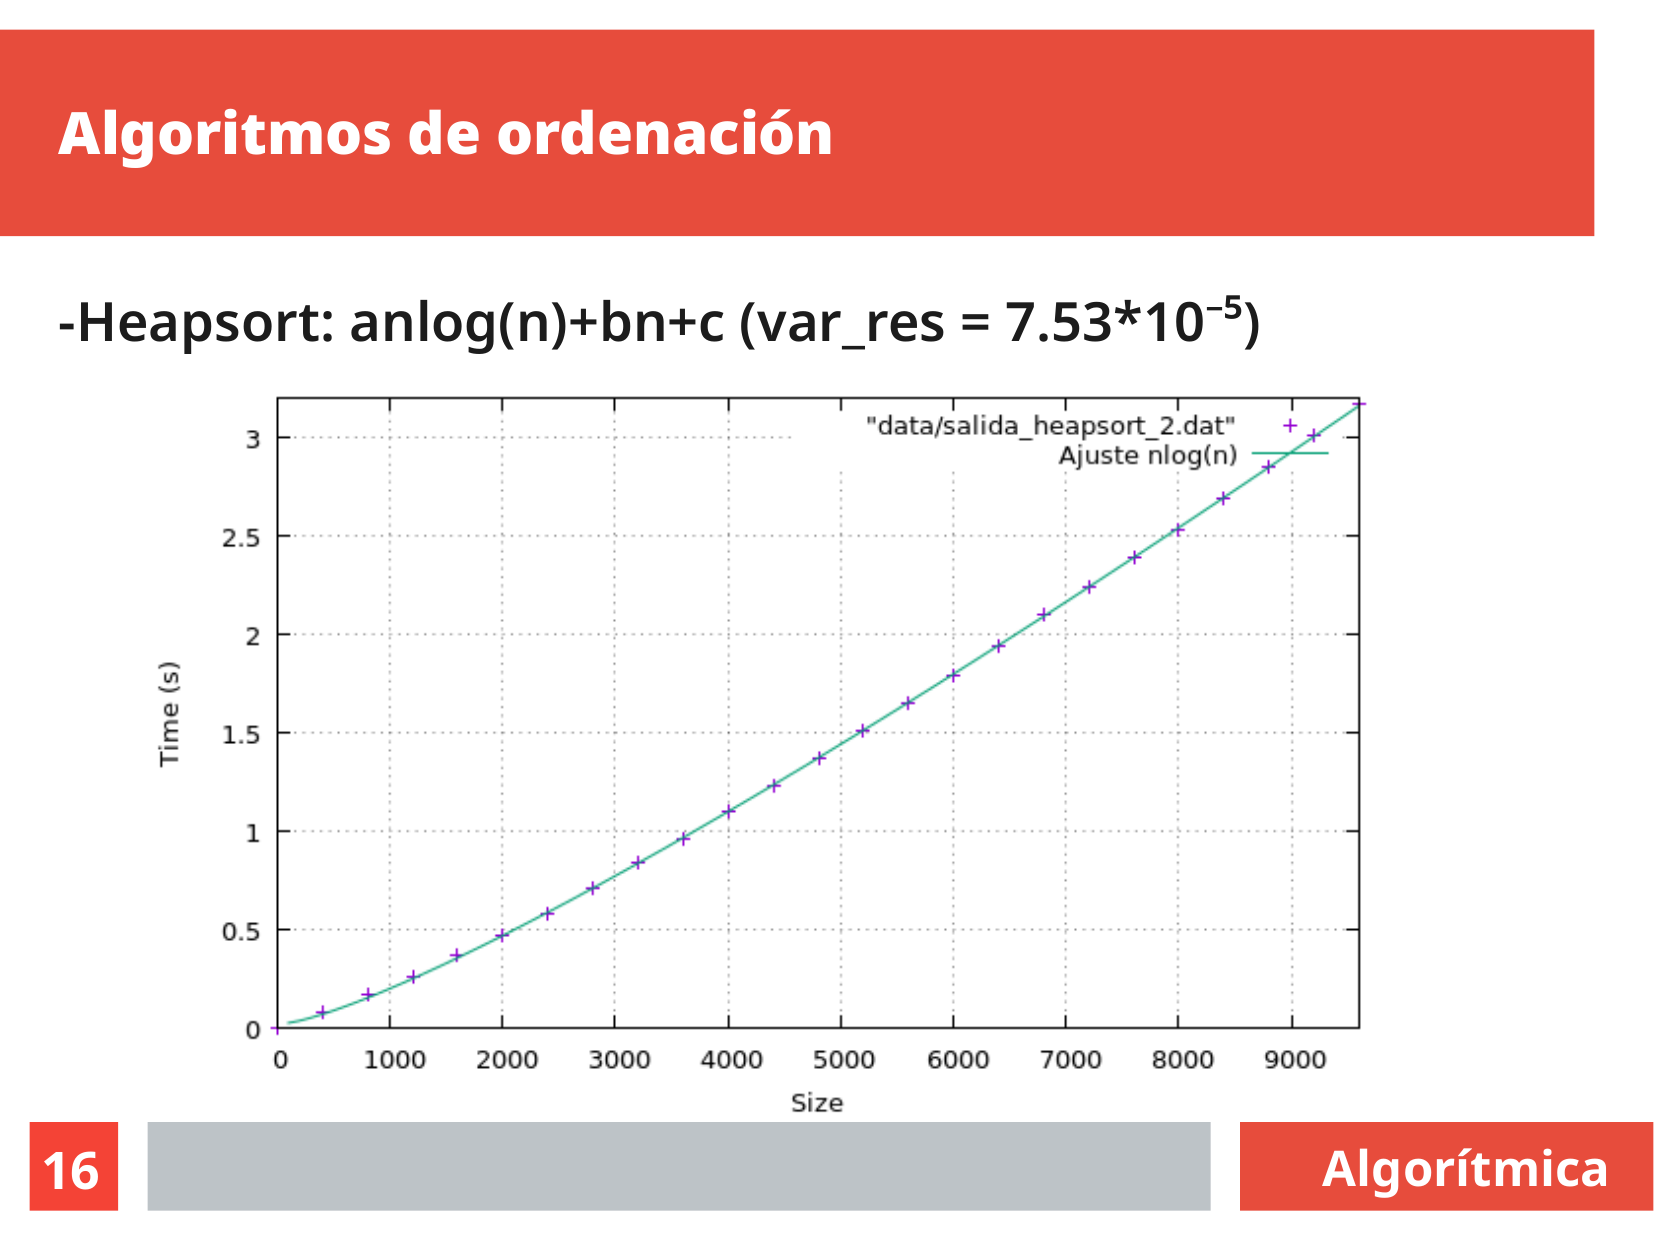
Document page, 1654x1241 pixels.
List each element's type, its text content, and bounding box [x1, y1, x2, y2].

picture [145, 366, 1406, 1123]
list 16 [41, 1133, 113, 1205]
title Algoritmos de ordenación [59, 82, 1595, 172]
list -Heapsort: anlog(n)+bn+c (var_res = 7.53*10⁻⁵) [59, 283, 1565, 367]
list Algorítmica [1322, 1133, 1619, 1205]
